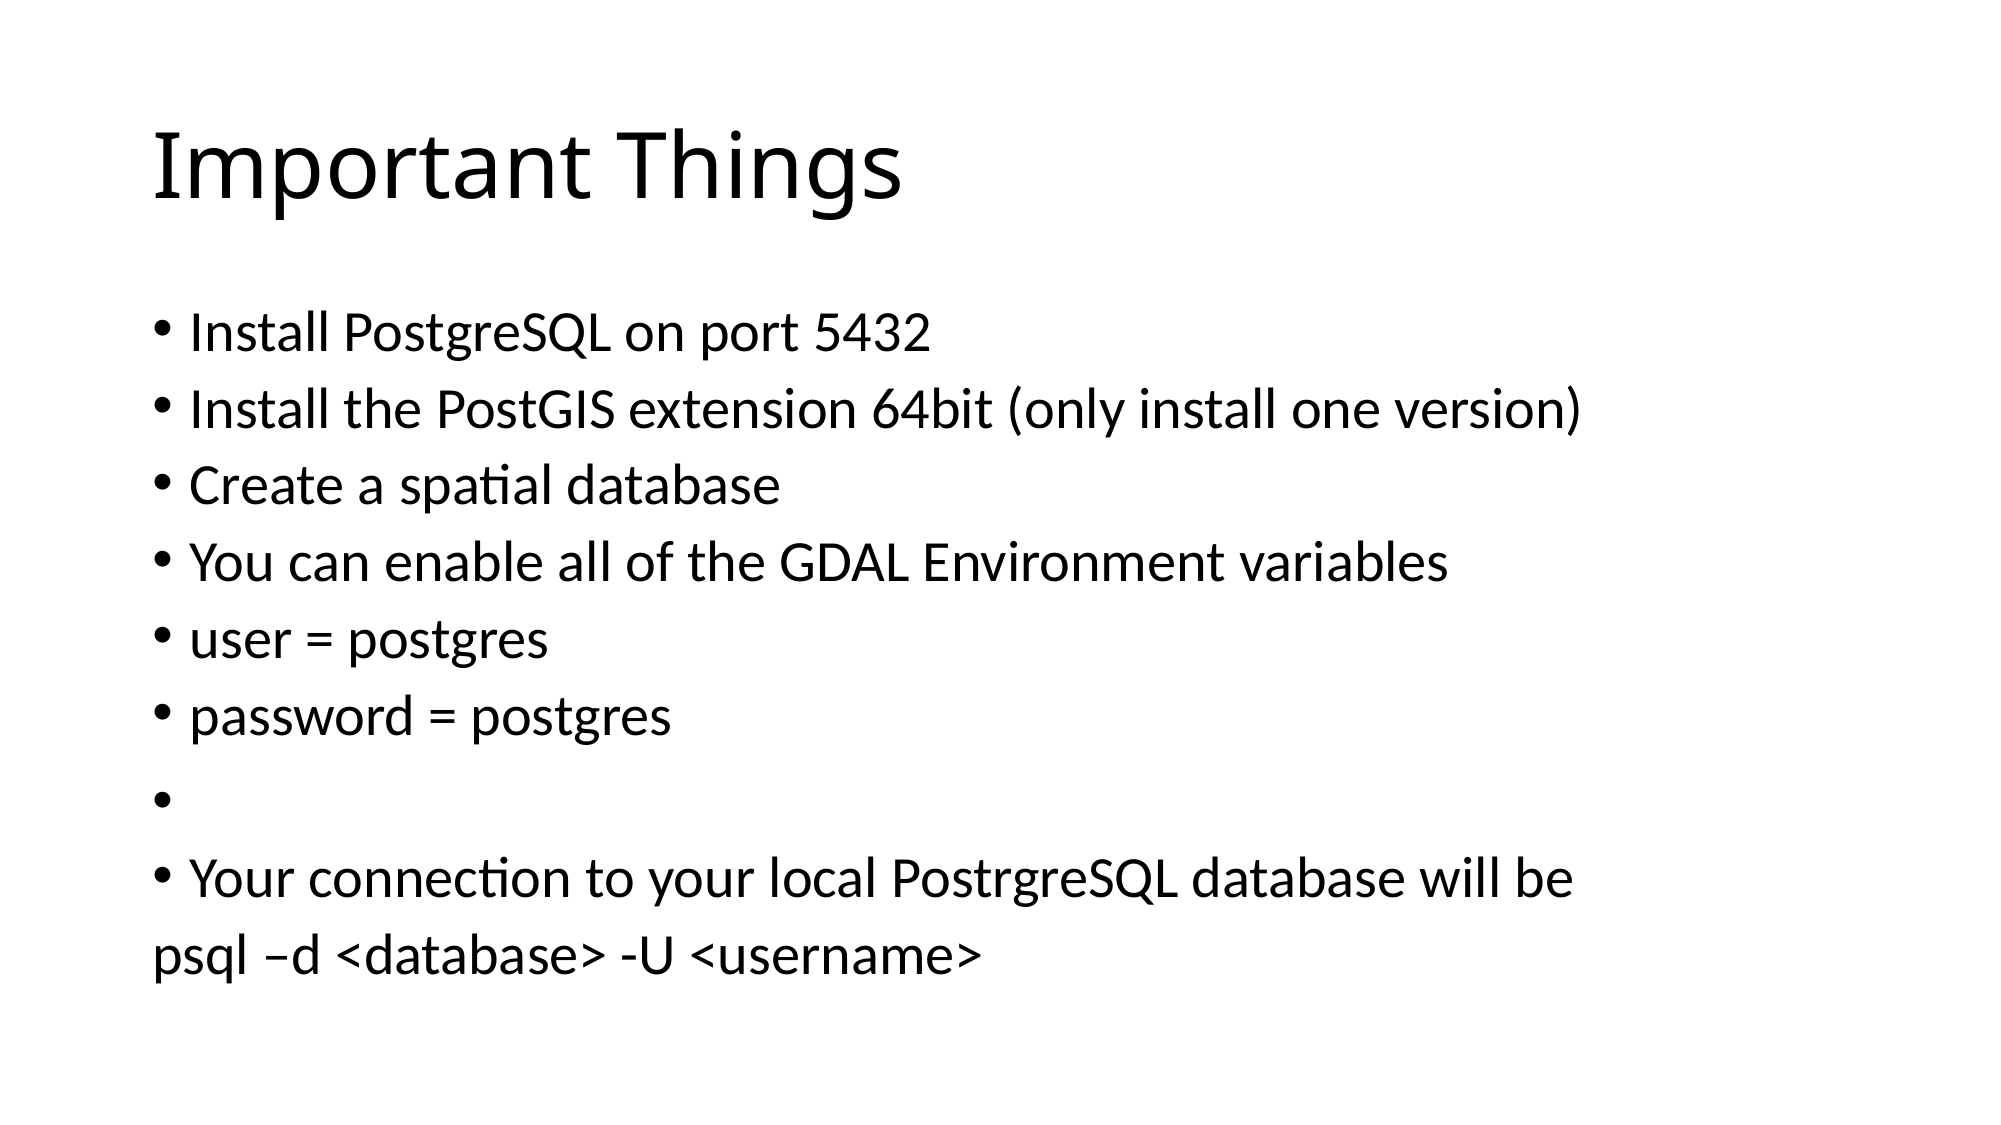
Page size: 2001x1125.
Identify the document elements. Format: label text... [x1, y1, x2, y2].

title Important Things [137, 59, 1863, 278]
list Install PostgreSQL on port 5432 Install the PostGIS extension 64bit (only install one version) Create a spatial database You can enable all of the GDAL Environment variables user = postgres password = postgres Your connection to your local PostrgreSQL database will be psql –d <database> -U <username> [137, 299, 1863, 1014]
